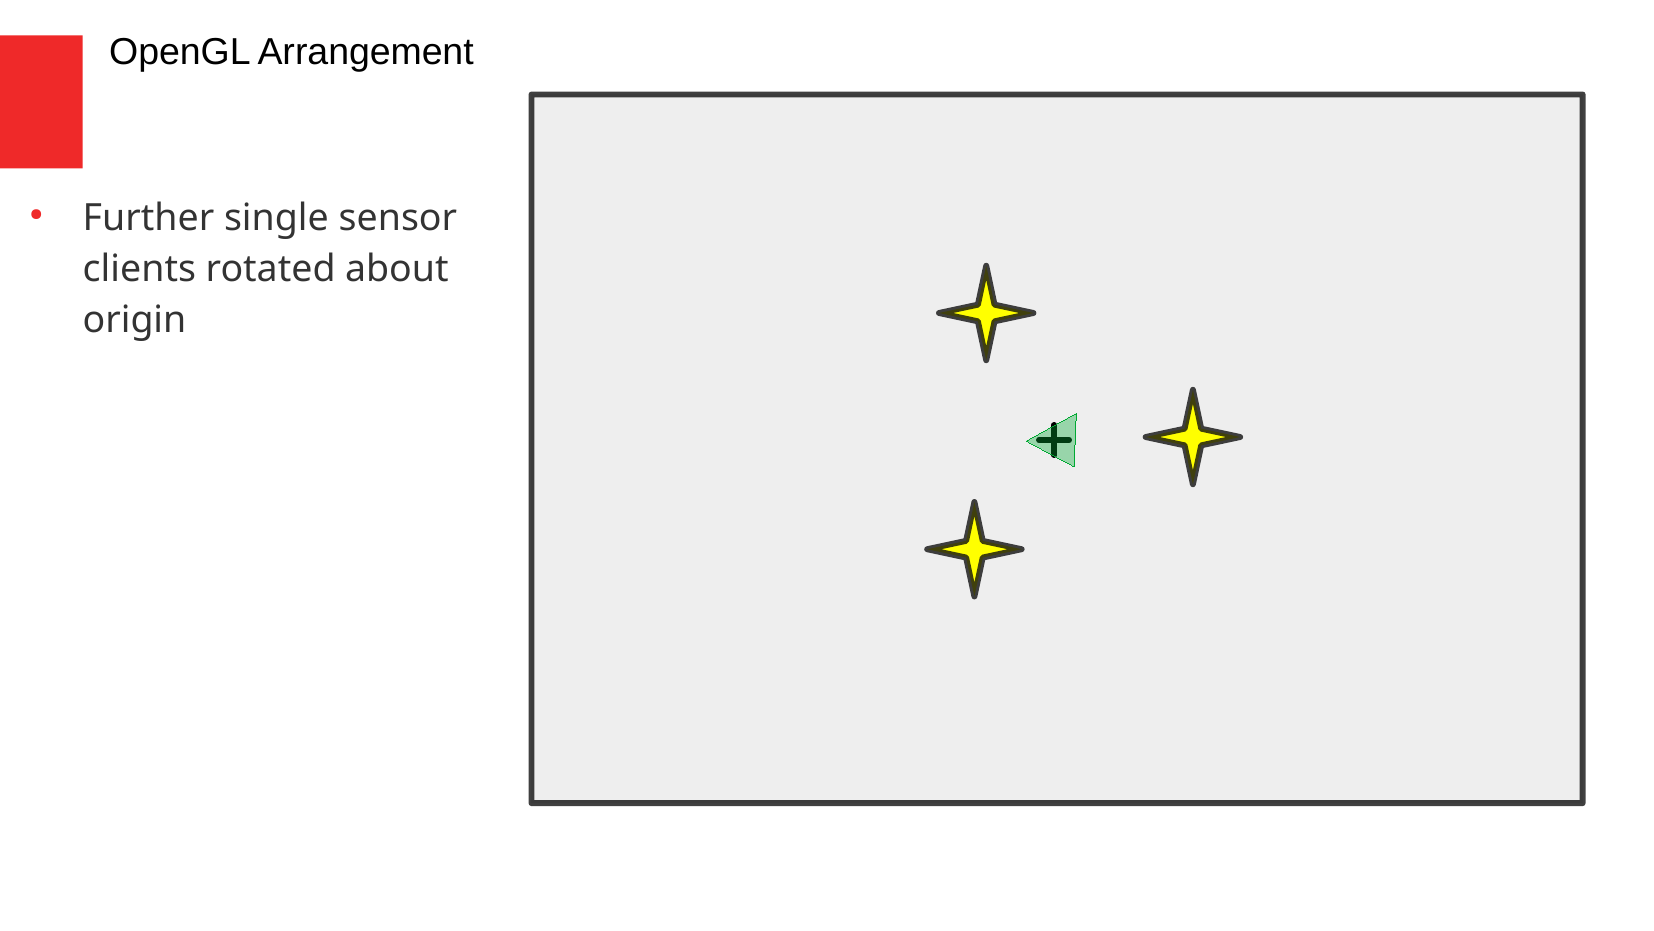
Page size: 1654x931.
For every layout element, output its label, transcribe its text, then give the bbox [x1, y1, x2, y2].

list Further single sensor clients rotated about origin [11, 190, 508, 863]
text_box OpenGL Arrangement [94, 23, 508, 95]
text_box [531, 94, 1583, 804]
